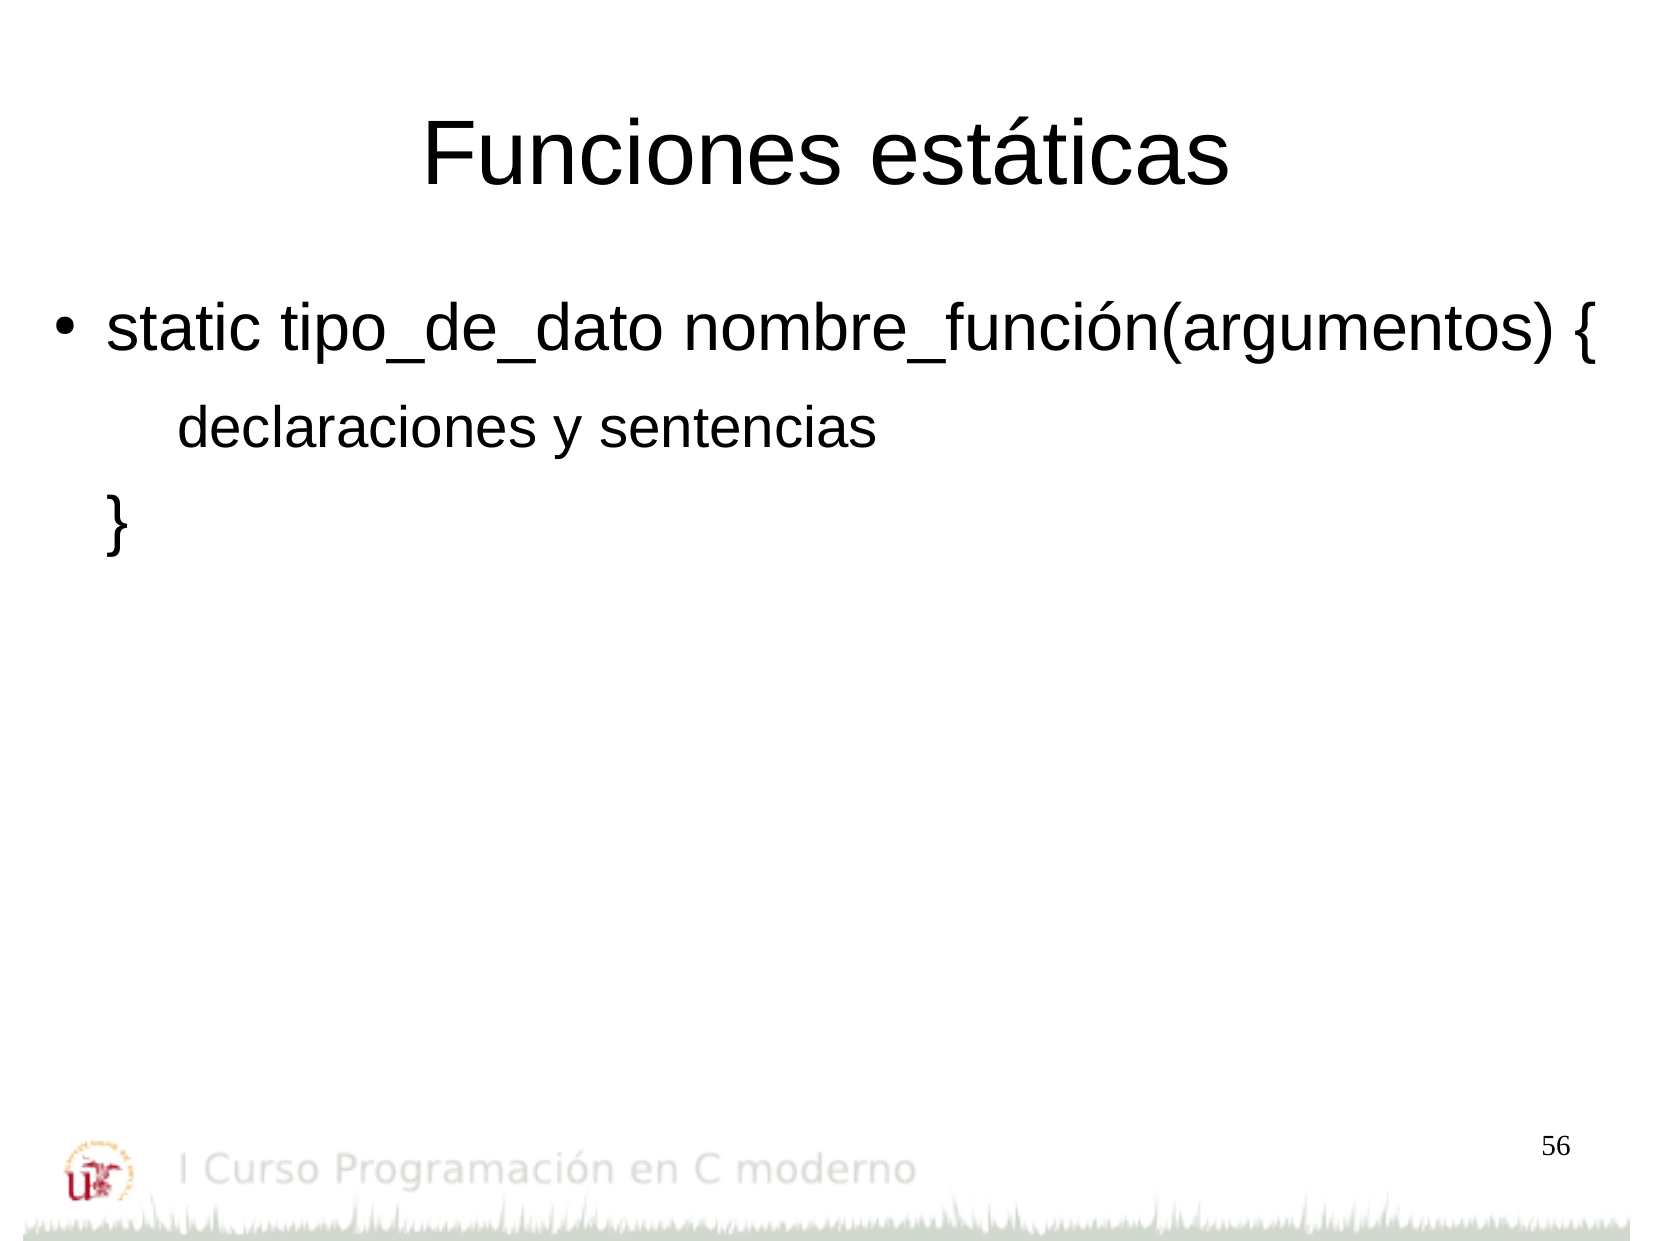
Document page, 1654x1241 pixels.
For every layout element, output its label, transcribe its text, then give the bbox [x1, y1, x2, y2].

picture [23, 1136, 1630, 1241]
title Funciones estáticas [82, 49, 1571, 257]
list static tipo_de_dato nombre_función(argumentos) { declaraciones y sentencias } [35, 290, 1642, 1075]
